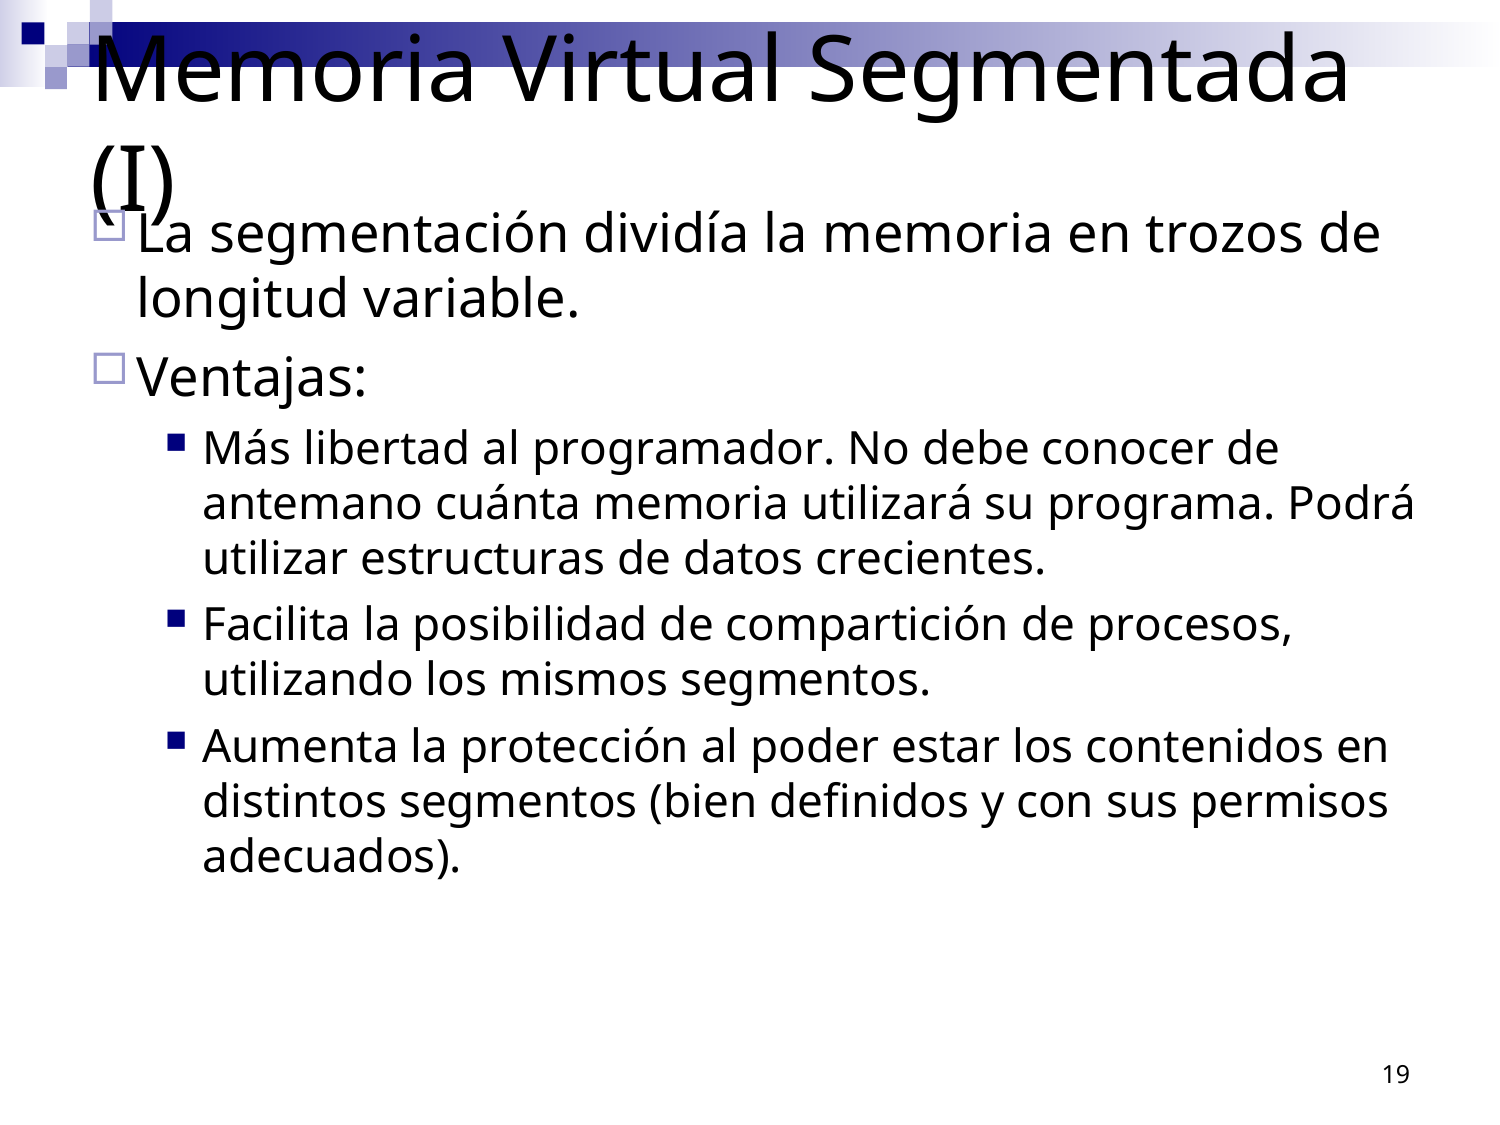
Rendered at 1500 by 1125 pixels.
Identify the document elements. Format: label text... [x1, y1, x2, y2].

text_box <number> [1074, 1025, 1426, 1101]
text_box Memoria Virtual Segmentada (I) [75, 6, 1426, 191]
text_box La segmentación dividía la memoria en trozos de longitud variable. Ventajas: Más libertad al programador. No debe conocer de antemano cuánta memoria utilizará su programa. Podrá utilizar estructuras de datos crecientes. Facilita la posibilidad de compartición de procesos, utilizando los mismos segmentos. Aumenta la protección al poder estar los contenidos en distintos segmentos (bien definidos y con sus permisos adecuados). [0, 191, 1500, 929]
